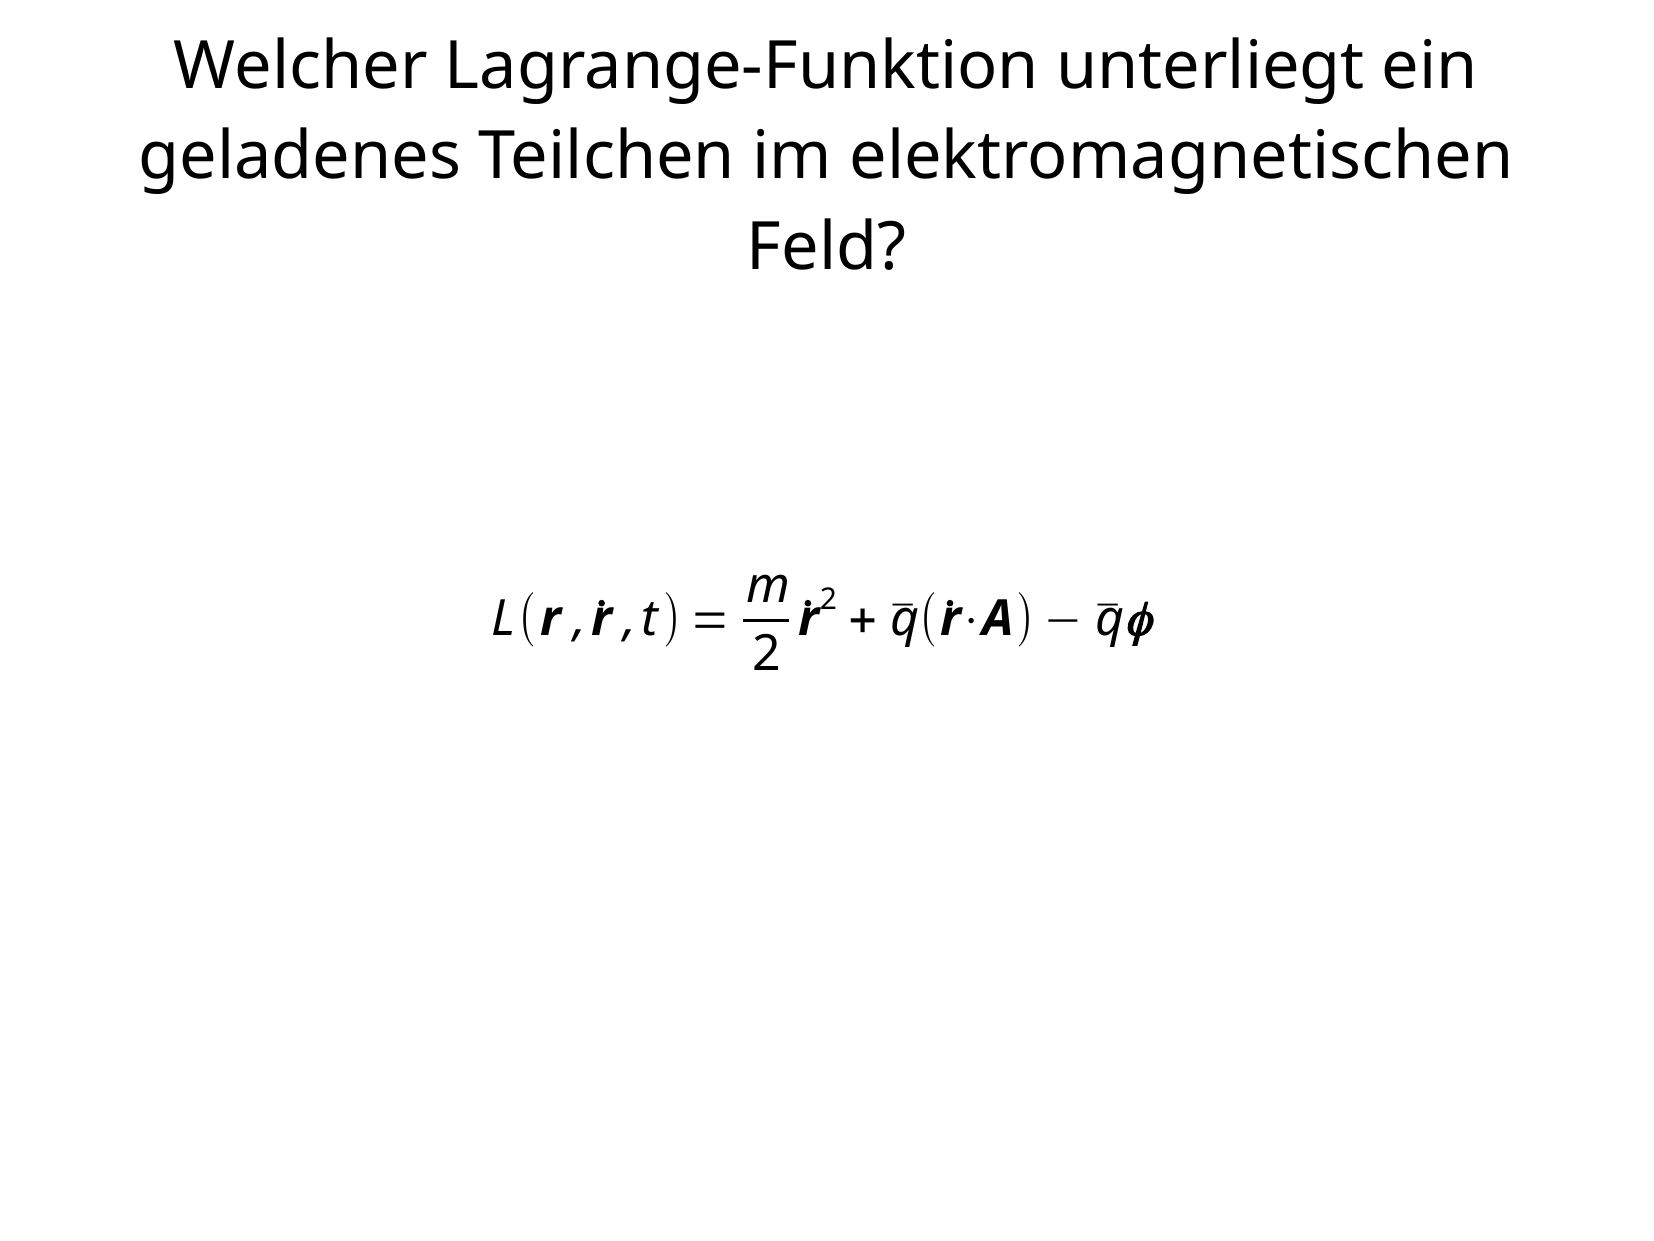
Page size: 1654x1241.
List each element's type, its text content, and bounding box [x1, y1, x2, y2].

chart [485, 555, 1168, 685]
title Welcher Lagrange-Funktion unterliegt ein geladenes Teilchen im elektromagnetischen Feld? [82, 49, 1571, 257]
